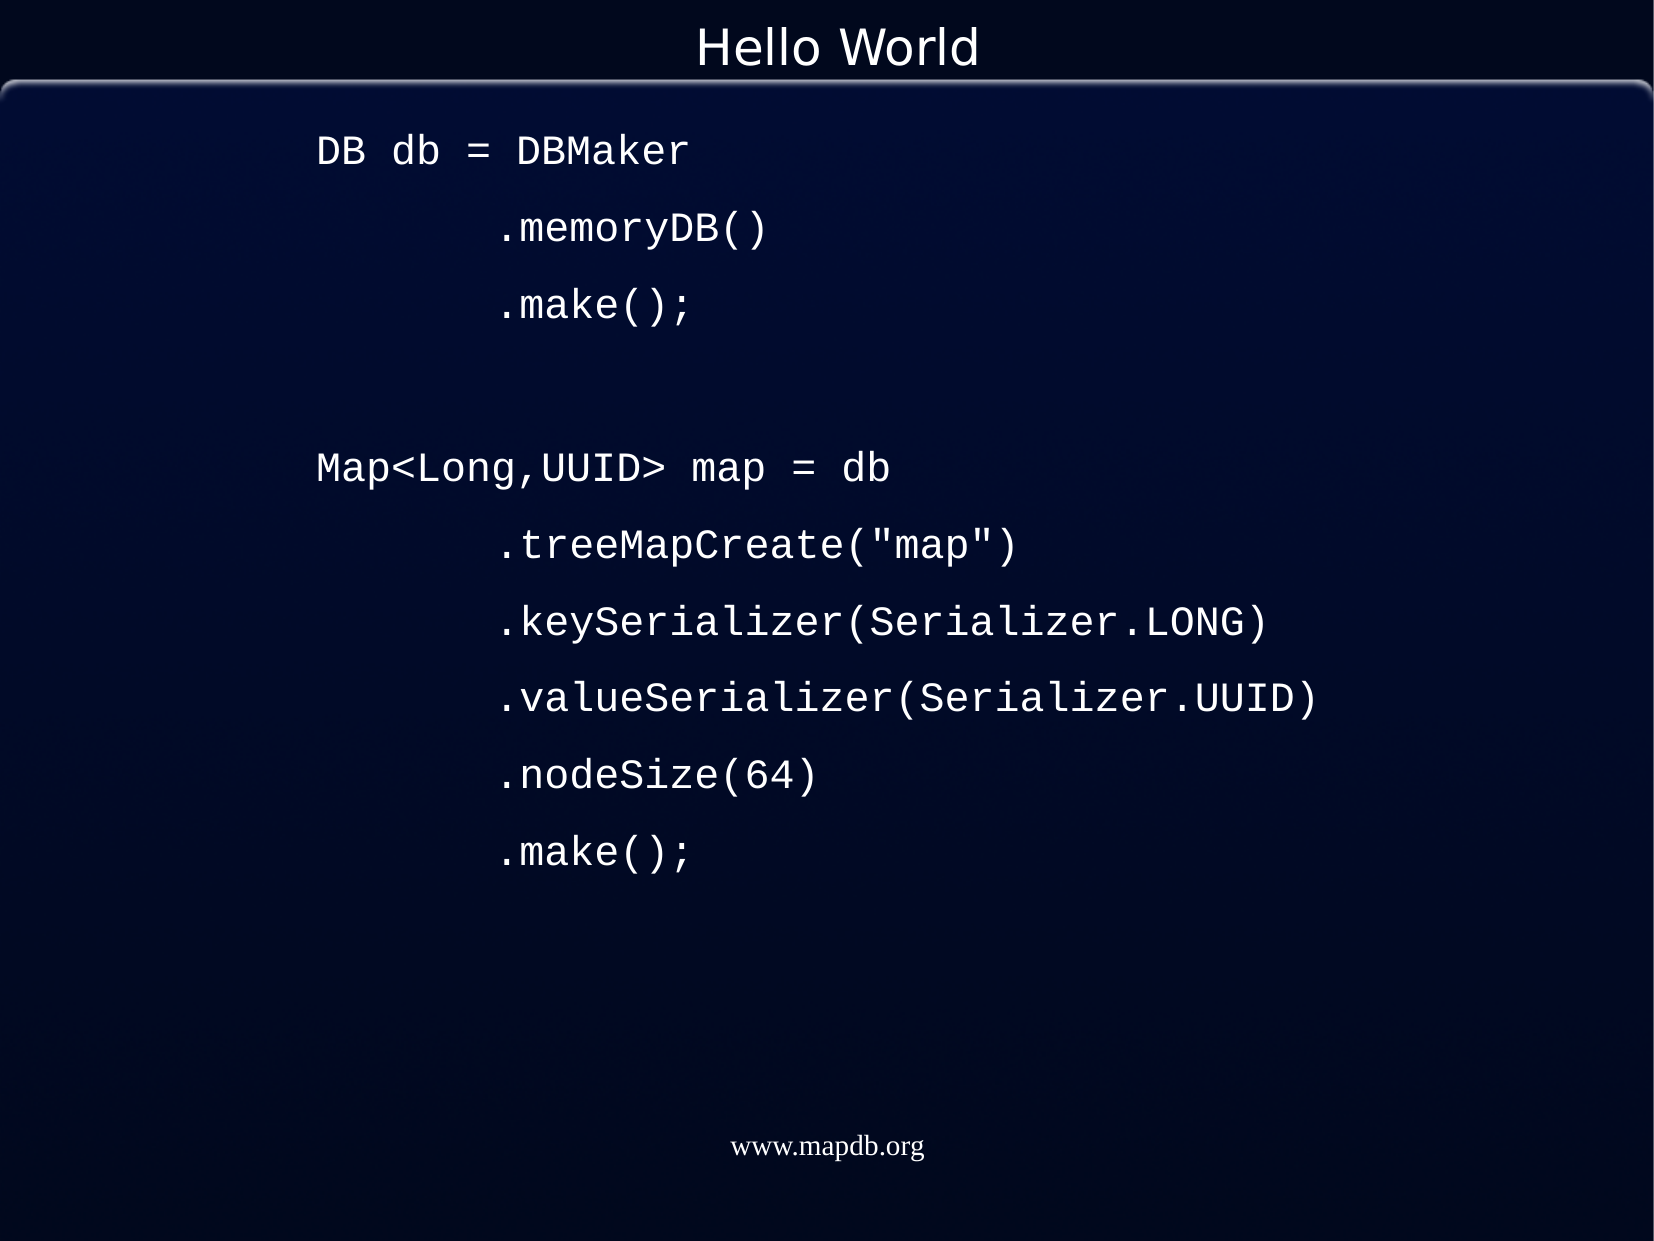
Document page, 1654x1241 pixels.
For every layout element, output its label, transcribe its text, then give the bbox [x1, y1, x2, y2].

picture [0, 0, 1654, 1241]
title Hello World [94, 13, 1583, 83]
list DB db = DBMaker .memoryDB() .make(); Map<Long,UUID> map = db .treeMapCreate("map") .keySerializer(Serializer.LONG) .valueSerializer(Serializer.UUID) .nodeSize(64) .make(); [94, 129, 1583, 1096]
